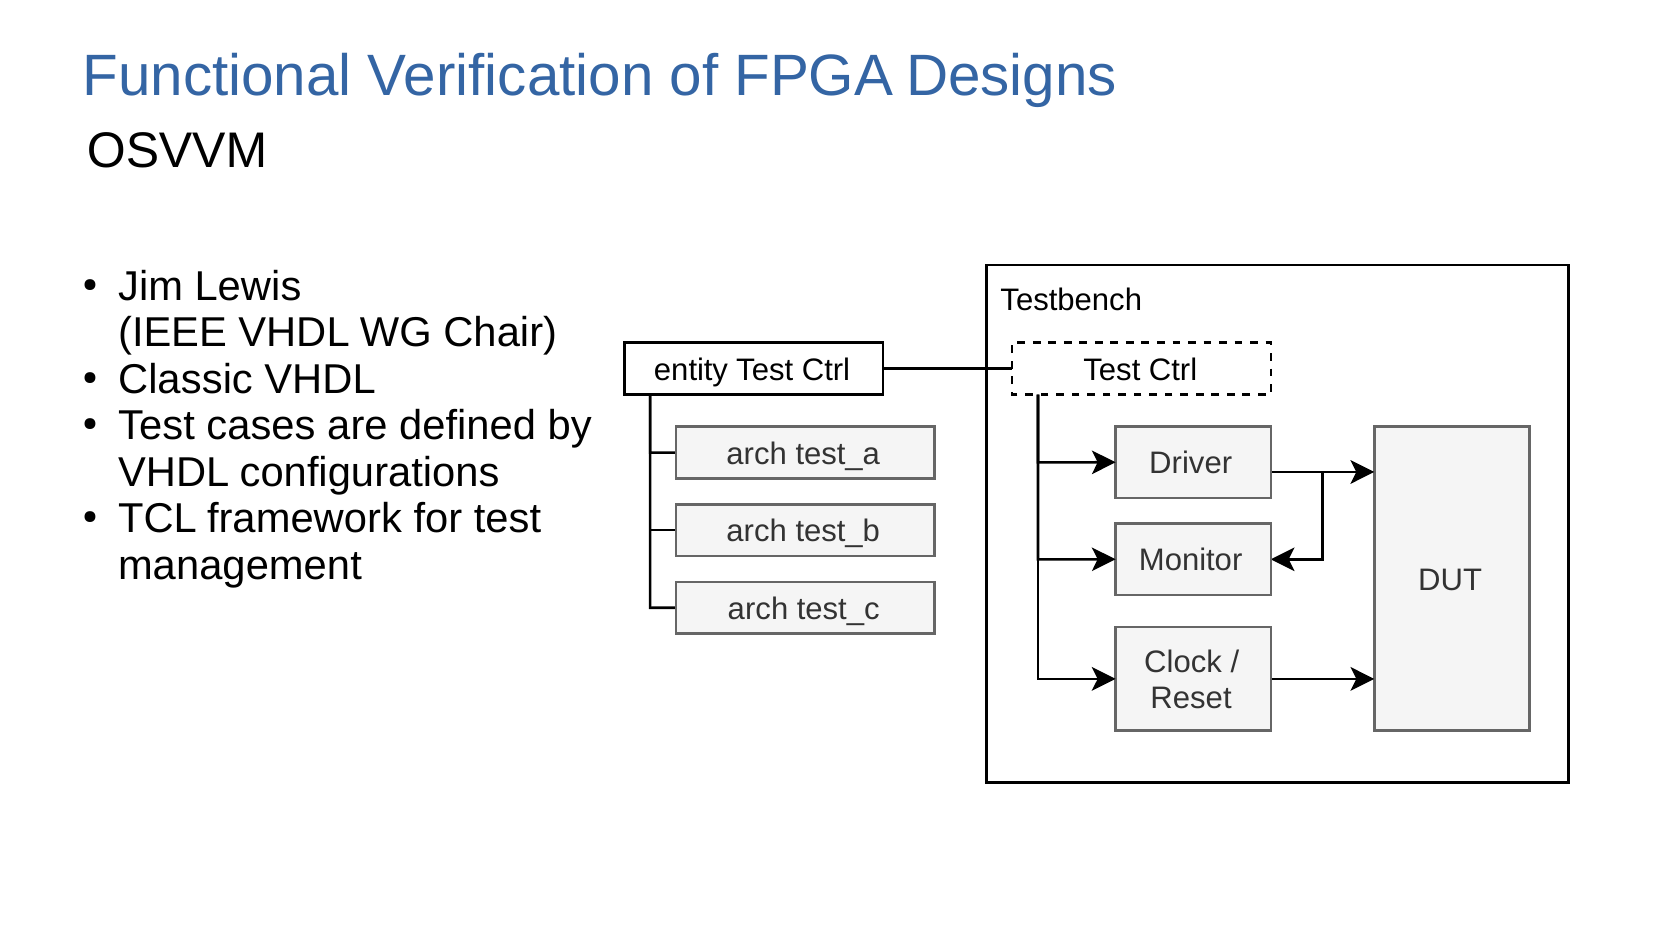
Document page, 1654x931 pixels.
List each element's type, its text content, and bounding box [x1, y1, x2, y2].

title Functional Verification of FPGA Designs [82, 37, 1571, 113]
title OSVVM [86, 112, 1576, 188]
picture [621, 262, 1571, 788]
subtitle Jim Lewis (IEEE VHDL WG Chair) Classic VHDL Test cases are defined by VHDL configurations TCL framework for test management [82, 262, 601, 802]
